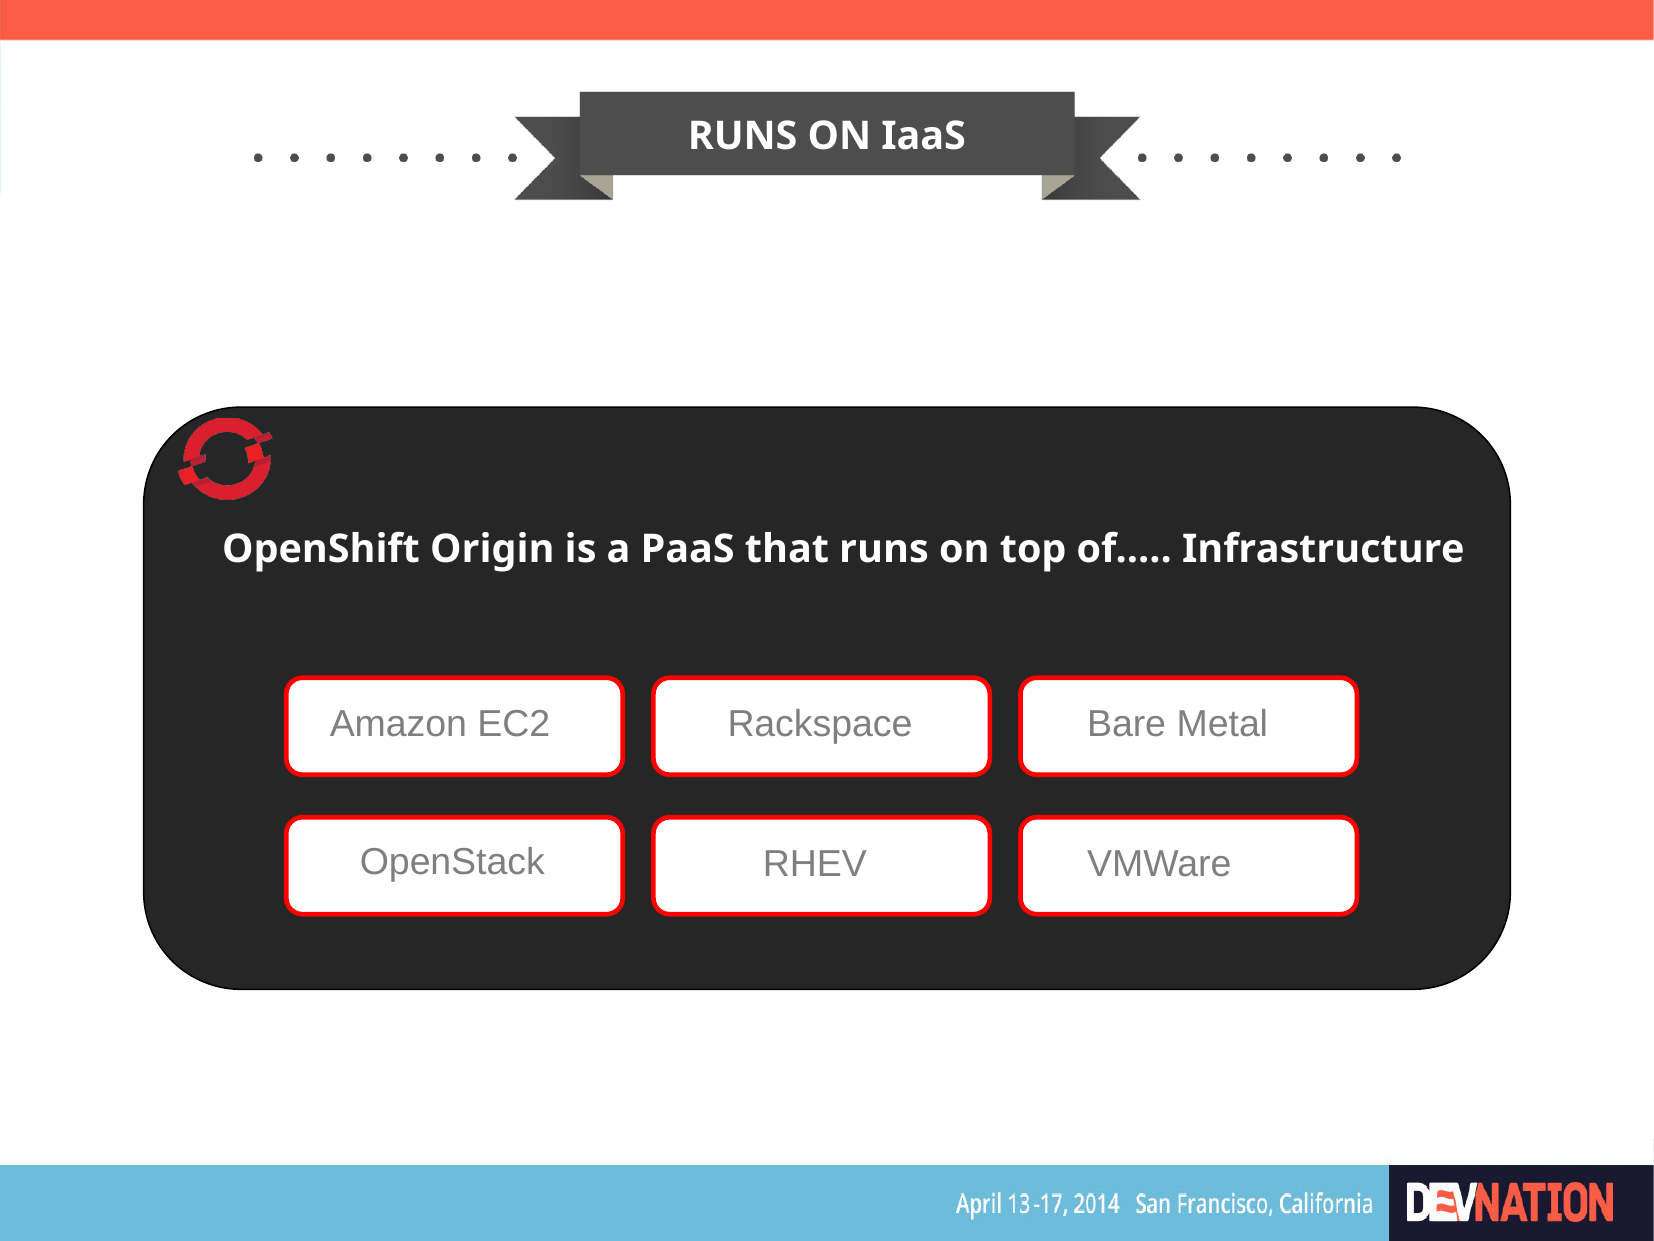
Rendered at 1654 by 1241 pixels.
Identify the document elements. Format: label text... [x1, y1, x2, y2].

text_box RUNS ON IaaS [581, 101, 1073, 166]
text_box RHEV [748, 831, 903, 892]
picture [0, 0, 1654, 1241]
text_box [143, 407, 1511, 990]
text_box OpenShift Origin is a PaaS that runs on top of..... Infrastructure [177, 514, 1511, 579]
text_box Bare Metal [1072, 691, 1295, 752]
text_box VMWare [1072, 831, 1276, 892]
text_box Rackspace [712, 691, 940, 752]
text_box Amazon EC2 [315, 691, 582, 752]
text_box OpenStack [345, 829, 586, 890]
